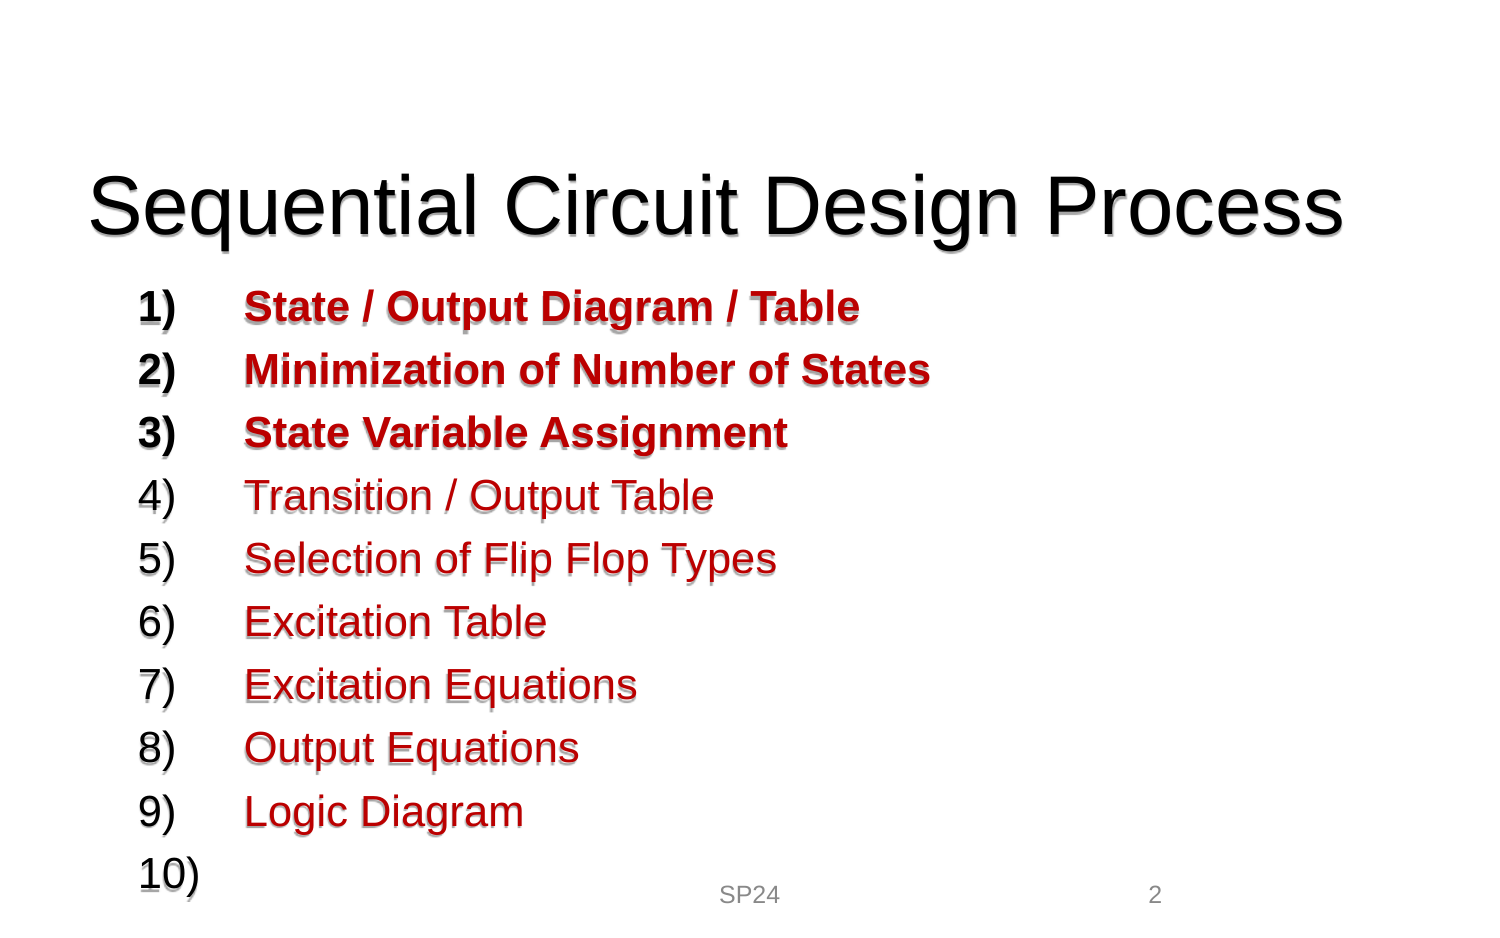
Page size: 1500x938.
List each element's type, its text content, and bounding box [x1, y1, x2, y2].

title Sequential Circuit Design Process [72, 143, 1434, 251]
footer SP24 [496, 868, 1004, 919]
list State / Output Diagram / Table Minimization of Number of States State Variable Assignment Transition / Output Table Selection of Flip Flop Types Excitation Table Excitation Equations Output Equations Logic Diagram [122, 270, 1434, 938]
slide_number 2 [1133, 868, 1471, 919]
